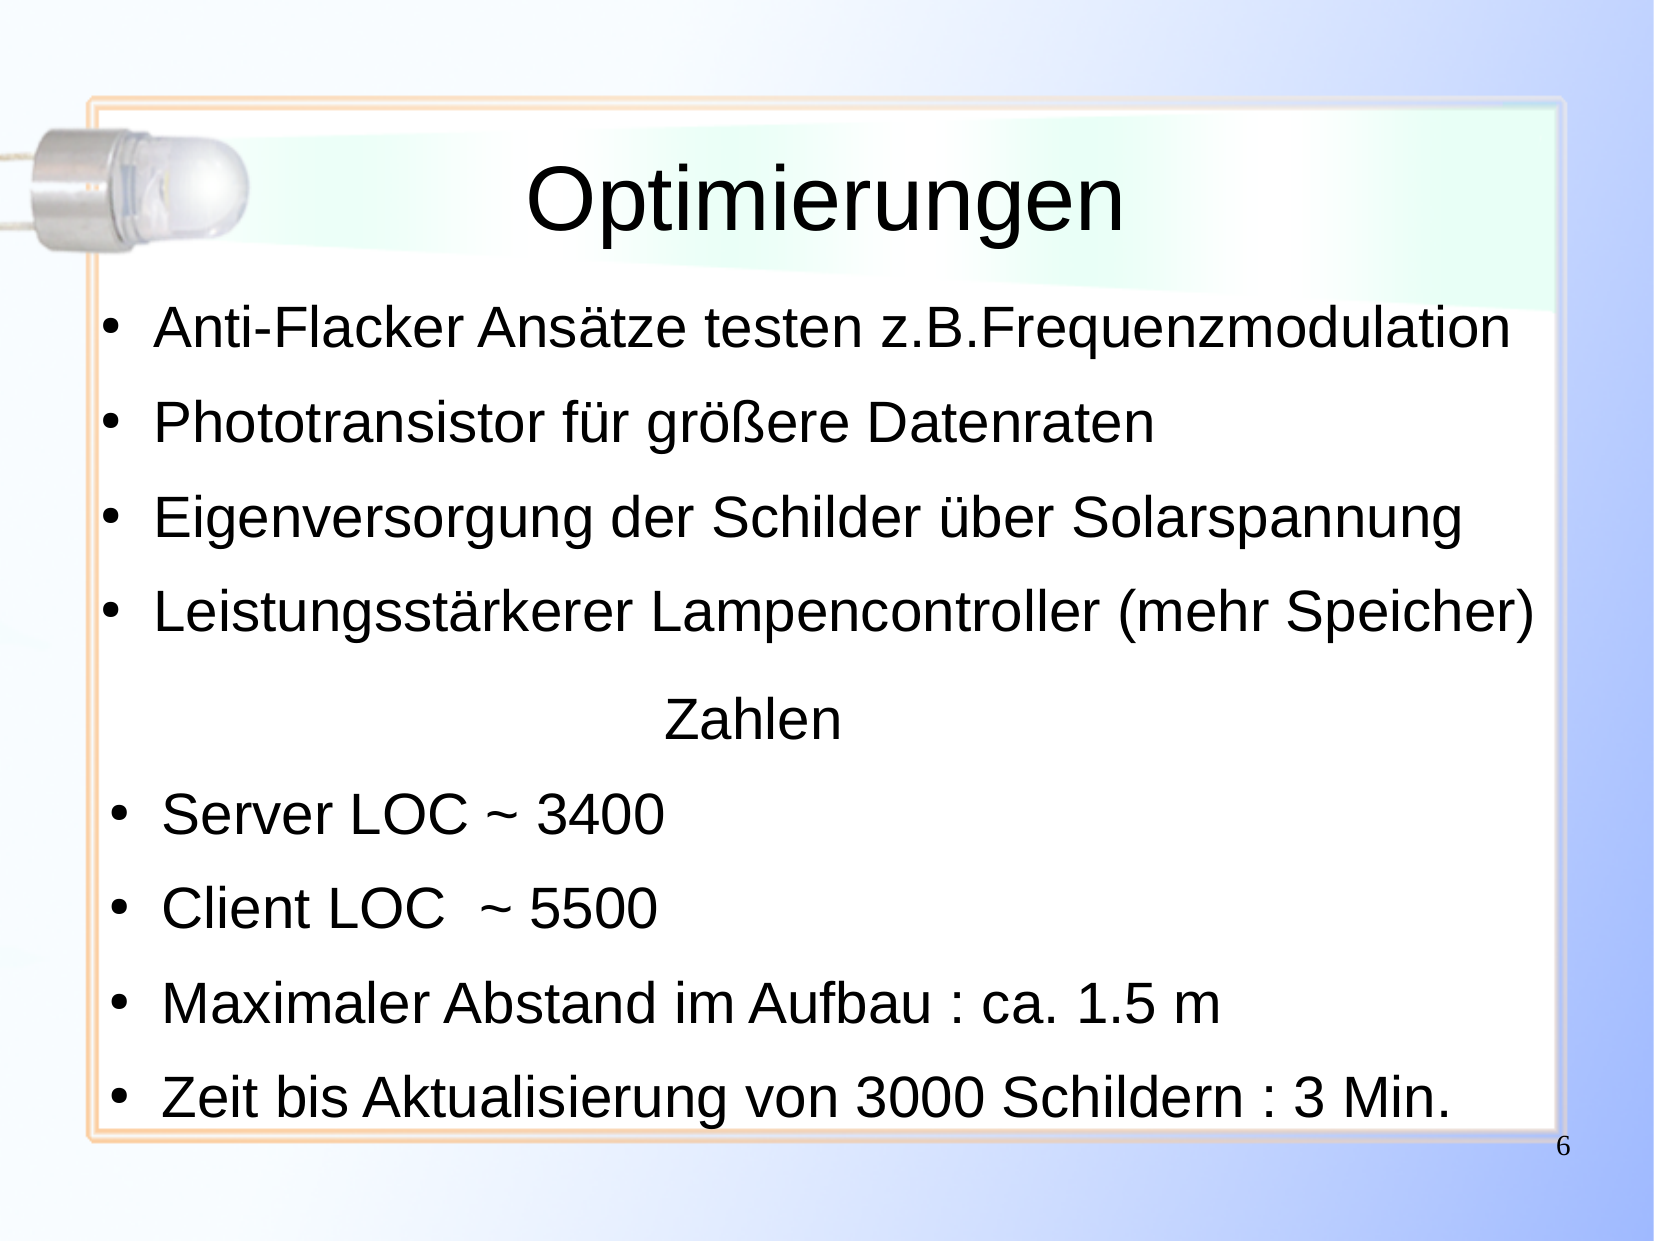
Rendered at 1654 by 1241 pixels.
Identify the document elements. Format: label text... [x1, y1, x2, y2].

text_box Server LOC ~ 3400 Client LOC ~ 5500 Maximaler Abstand im Aufbau : ca. 1.5 m Zeit bis Aktualisierung von 3000 Schildern : 3 Min. [90, 781, 1536, 1130]
list Anti-Flacker Ansätze testen z.B.Frequenzmodulation Phototransistor für größere Datenraten Eigenversorgung der Schilder über Solarspannung Leistungsstärkerer Lampencontroller (mehr Speicher) [82, 295, 1571, 1021]
title Optimierungen [82, 102, 1571, 295]
picture [0, 0, 1654, 1241]
text_box Zahlen [649, 679, 975, 759]
